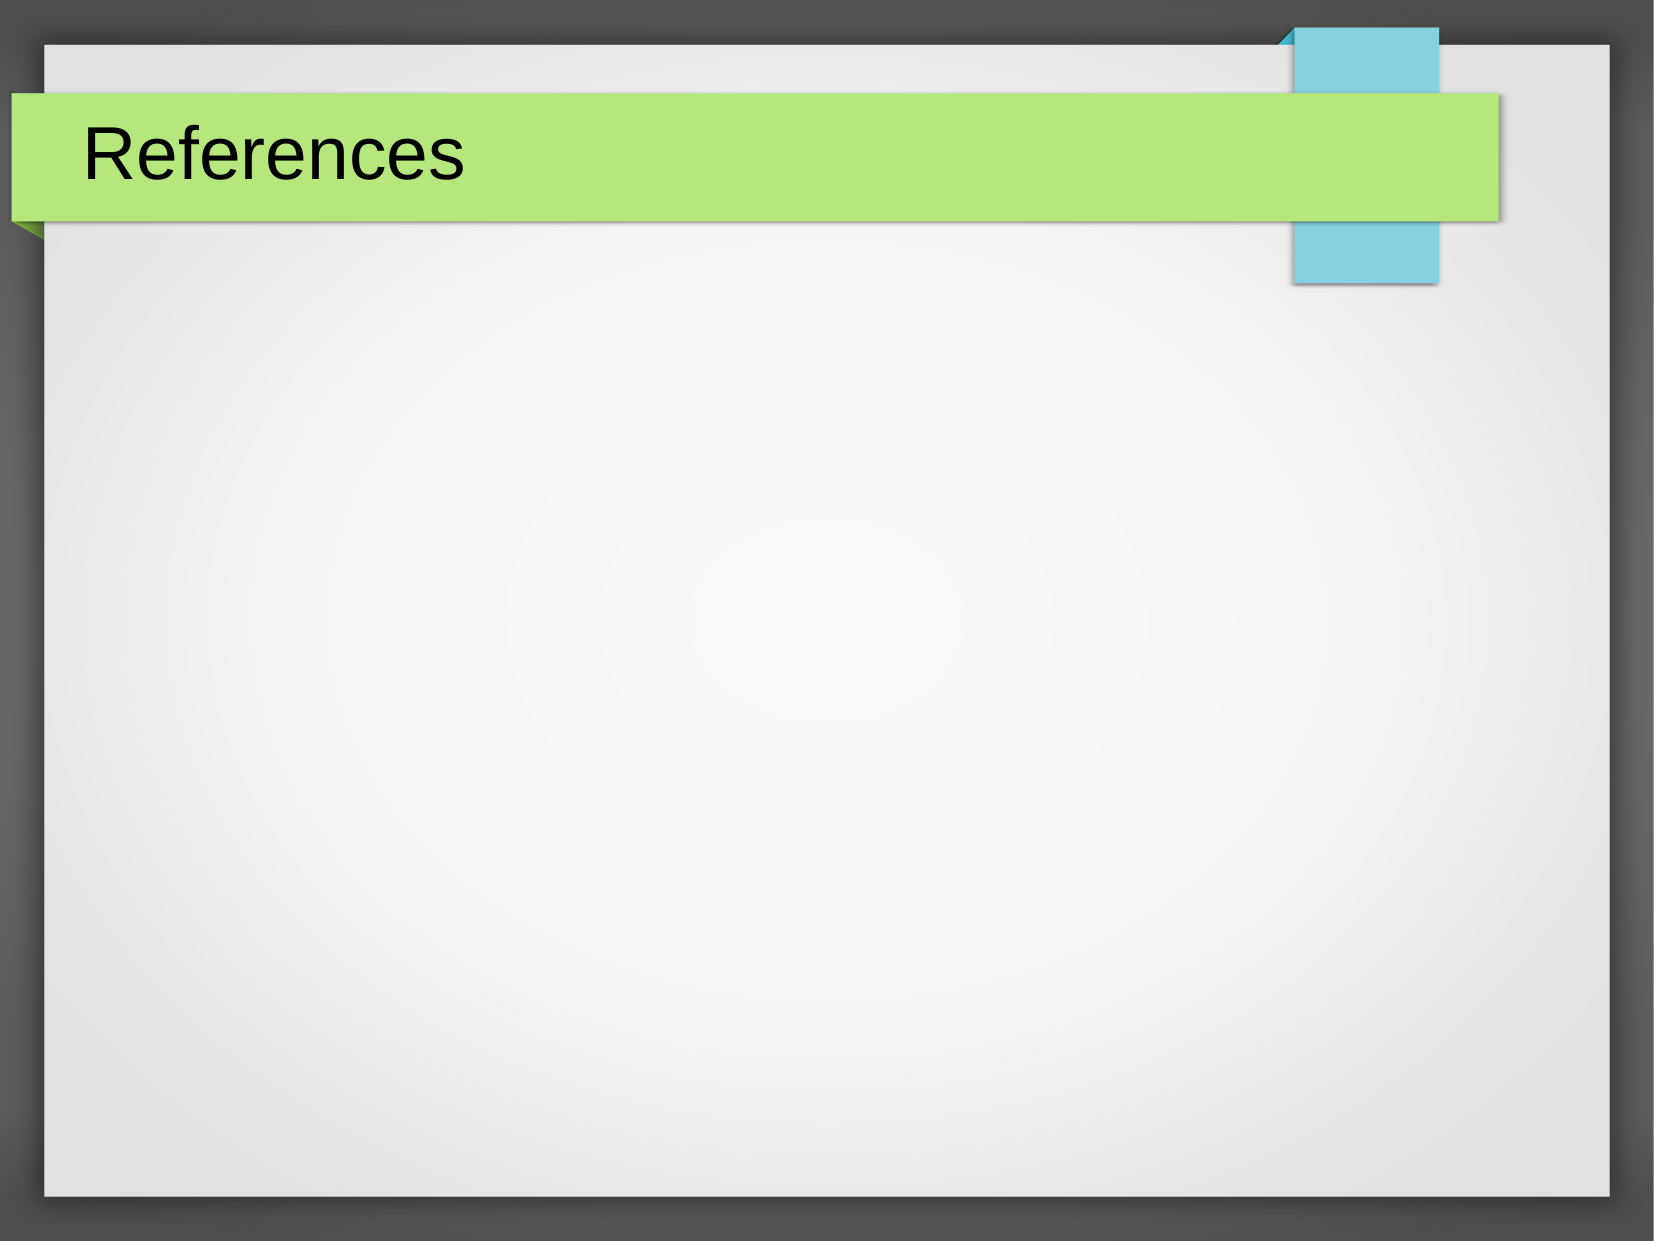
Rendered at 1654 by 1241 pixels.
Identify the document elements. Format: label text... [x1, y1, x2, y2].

picture [0, 0, 1654, 1241]
title References [82, 94, 1264, 213]
